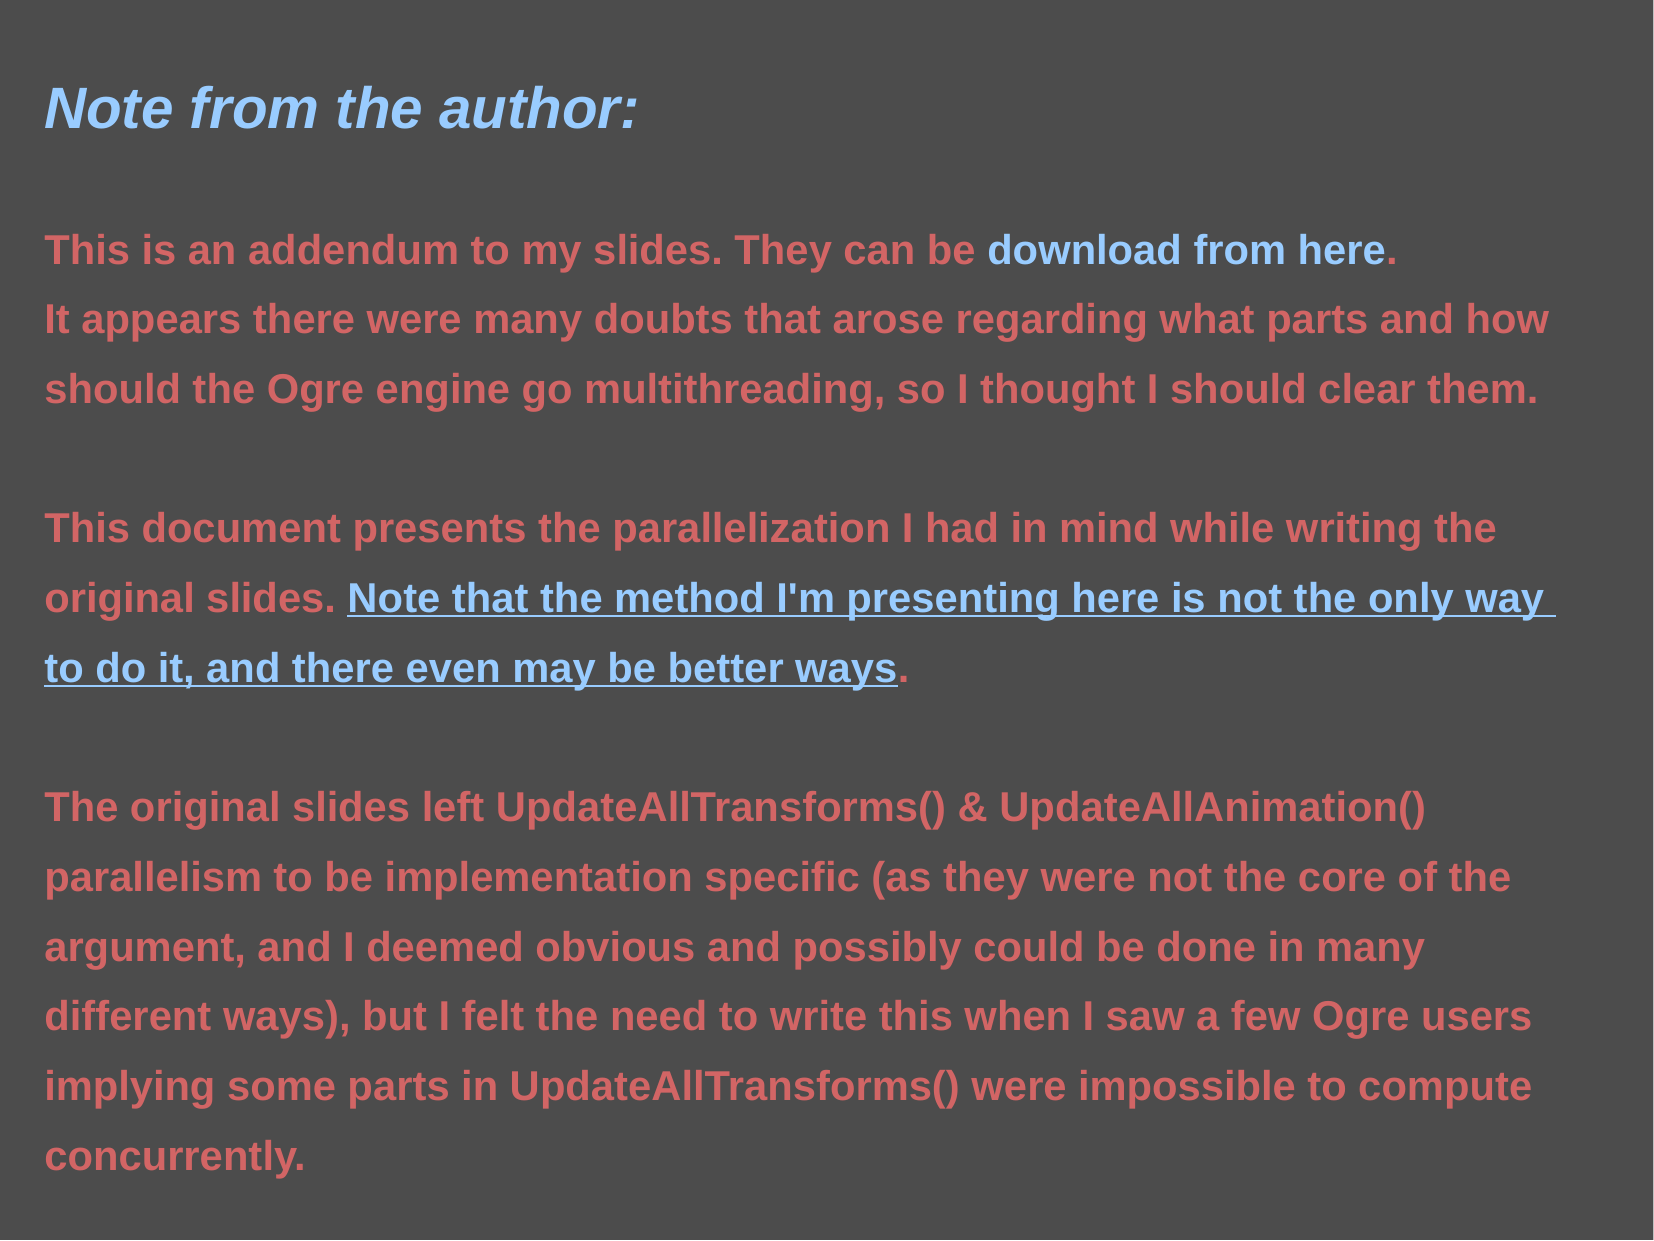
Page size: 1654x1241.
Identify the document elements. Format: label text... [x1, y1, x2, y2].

text_box Note from the author: This is an addendum to my slides. They can be download from here. It appears there were many doubts that arose regarding what parts and how should the Ogre engine go multithreading, so I thought I should clear them. This document presents the parallelization I had in mind while writing the original slides. Note that the method I'm presenting here is not the only way to do it, and there even may be better ways. The original slides left UpdateAllTransforms() & UpdateAllAnimation() parallelism to be implementation specific (as they were not the core of the argument, and I deemed obvious and possibly could be done in many different ways), but I felt the need to write this when I saw a few Ogre users implying some parts in UpdateAllTransforms() were impossible to compute concurrently. [29, 35, 1595, 1179]
